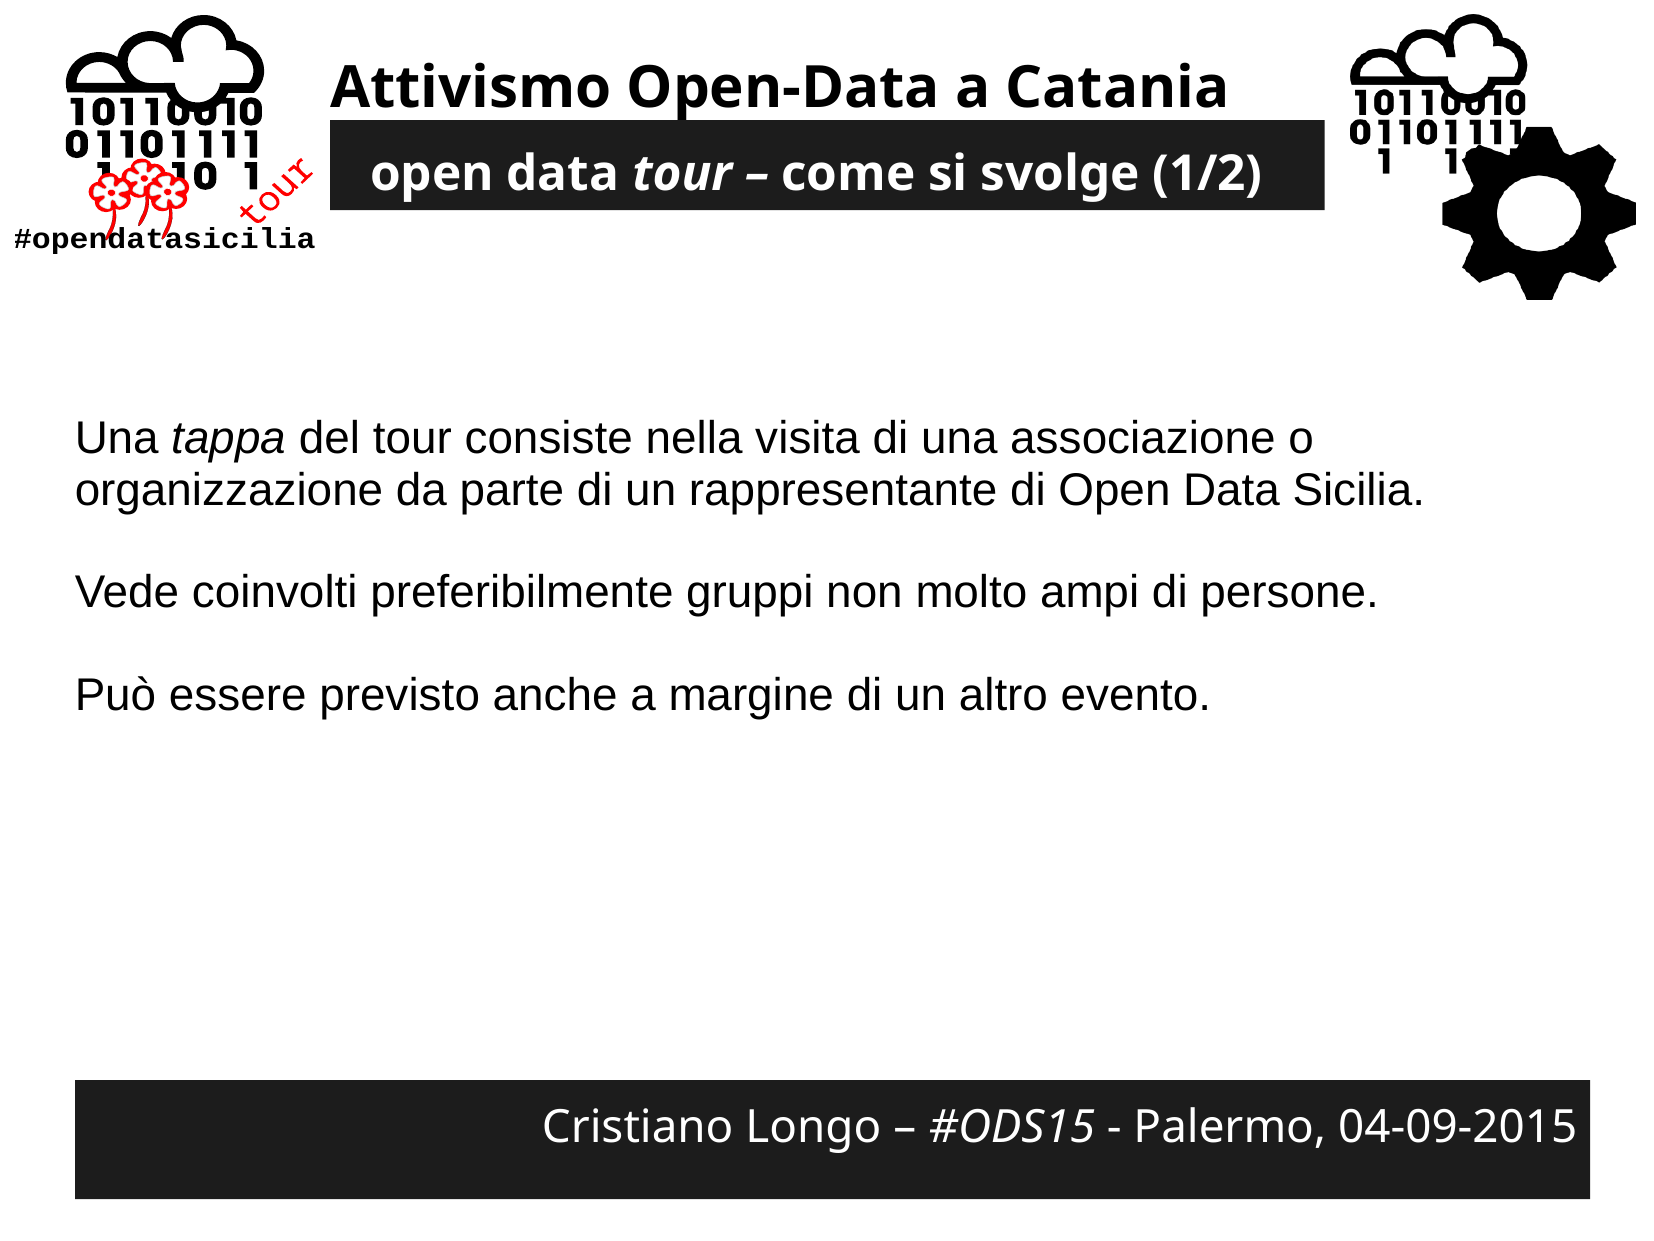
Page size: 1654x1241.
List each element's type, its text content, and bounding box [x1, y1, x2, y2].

text_box Una tappa del tour consiste nella visita di una associazione o organizzazione da parte di un rappresentante di Open Data Sicilia. Vede coinvolti preferibilmente gruppi non molto ampi di persone. Può essere previsto anche a margine di un altro evento. [60, 405, 1591, 728]
picture [15, 15, 316, 256]
picture [1350, 14, 1636, 301]
list open data tour – come si svolge (1/2) [330, 120, 1325, 211]
list Attivismo Open-Data a Catania [330, 45, 1321, 120]
list Cristiano Longo – #ODS15 - Palermo, 04-09-2015 [75, 1080, 1591, 1200]
